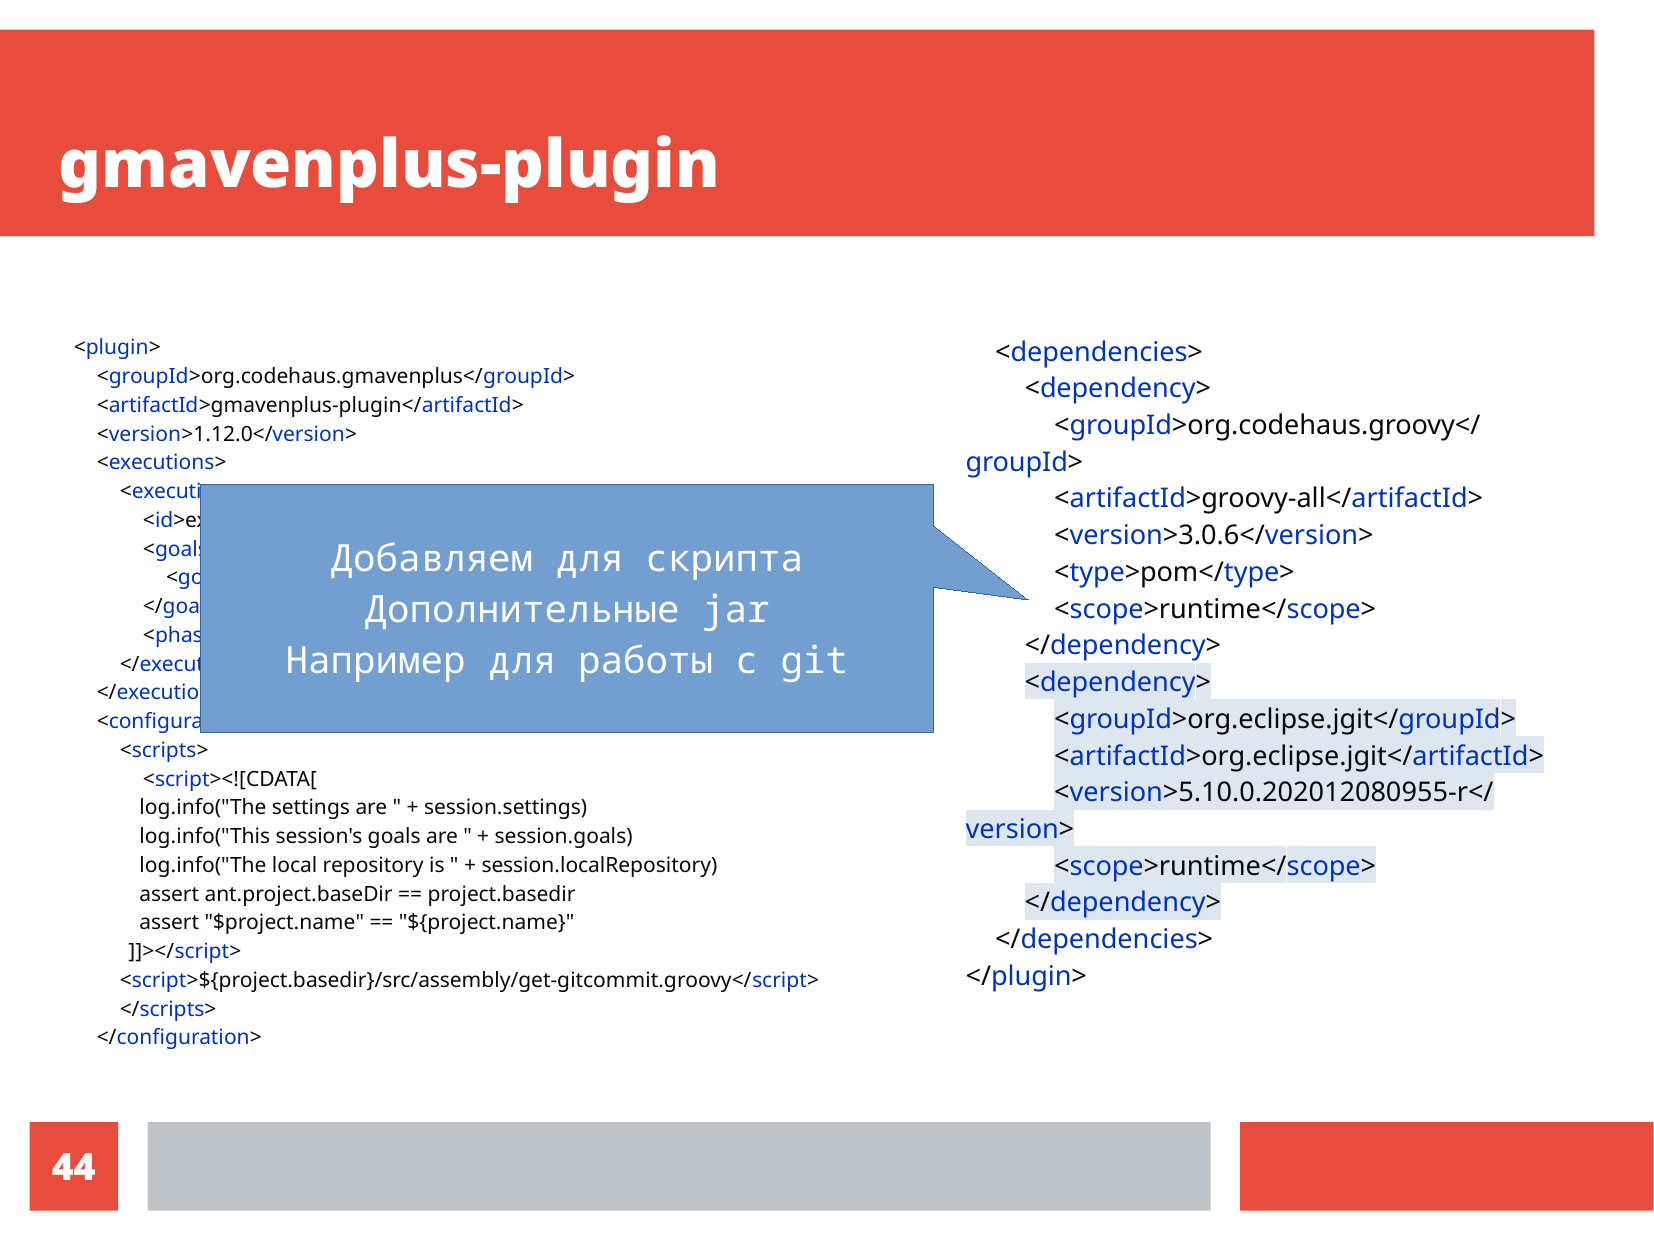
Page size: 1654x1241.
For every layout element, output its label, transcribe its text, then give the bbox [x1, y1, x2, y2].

text_box Добавляем для скрипта Дополнительные jar Например для работы с git [200, 484, 1029, 733]
text_box <plugin> <groupId>org.codehaus.gmavenplus</groupId> <artifactId>gmavenplus-plugin</artifactId> <version>1.12.0</version> <executions> <execution> <id>execute</id> <goals> <goal>execute</goal> </goals> <phase>generate-sources</phase> </execution> </executions> <configuration> <scripts> <script><![CDATA[ log.info("The settings are " + session.settings) log.info("This session's goals are " + session.goals) log.info("The local repository is " + session.localRepository) assert ant.project.baseDir == project.basedir assert "$project.name" == "${project.name}" ]]></script> <script>${project.basedir}/src/assembly/get-gitcommit.groovy</script> </scripts> </configuration> [59, 324, 950, 1093]
title gmavenplus-plugin [59, 59, 1595, 207]
text_box <dependencies> <dependency> <groupId>org.codehaus.groovy</groupId> <artifactId>groovy-all</artifactId> <version>3.0.6</version> <type>pom</type> <scope>runtime</scope> </dependency> <dependency> <groupId>org.eclipse.jgit</groupId> <artifactId>org.eclipse.jgit</artifactId> <version>5.10.0.202012080955-r</version> <scope>runtime</scope> </dependency> </dependencies> </plugin> [950, 324, 1589, 1093]
